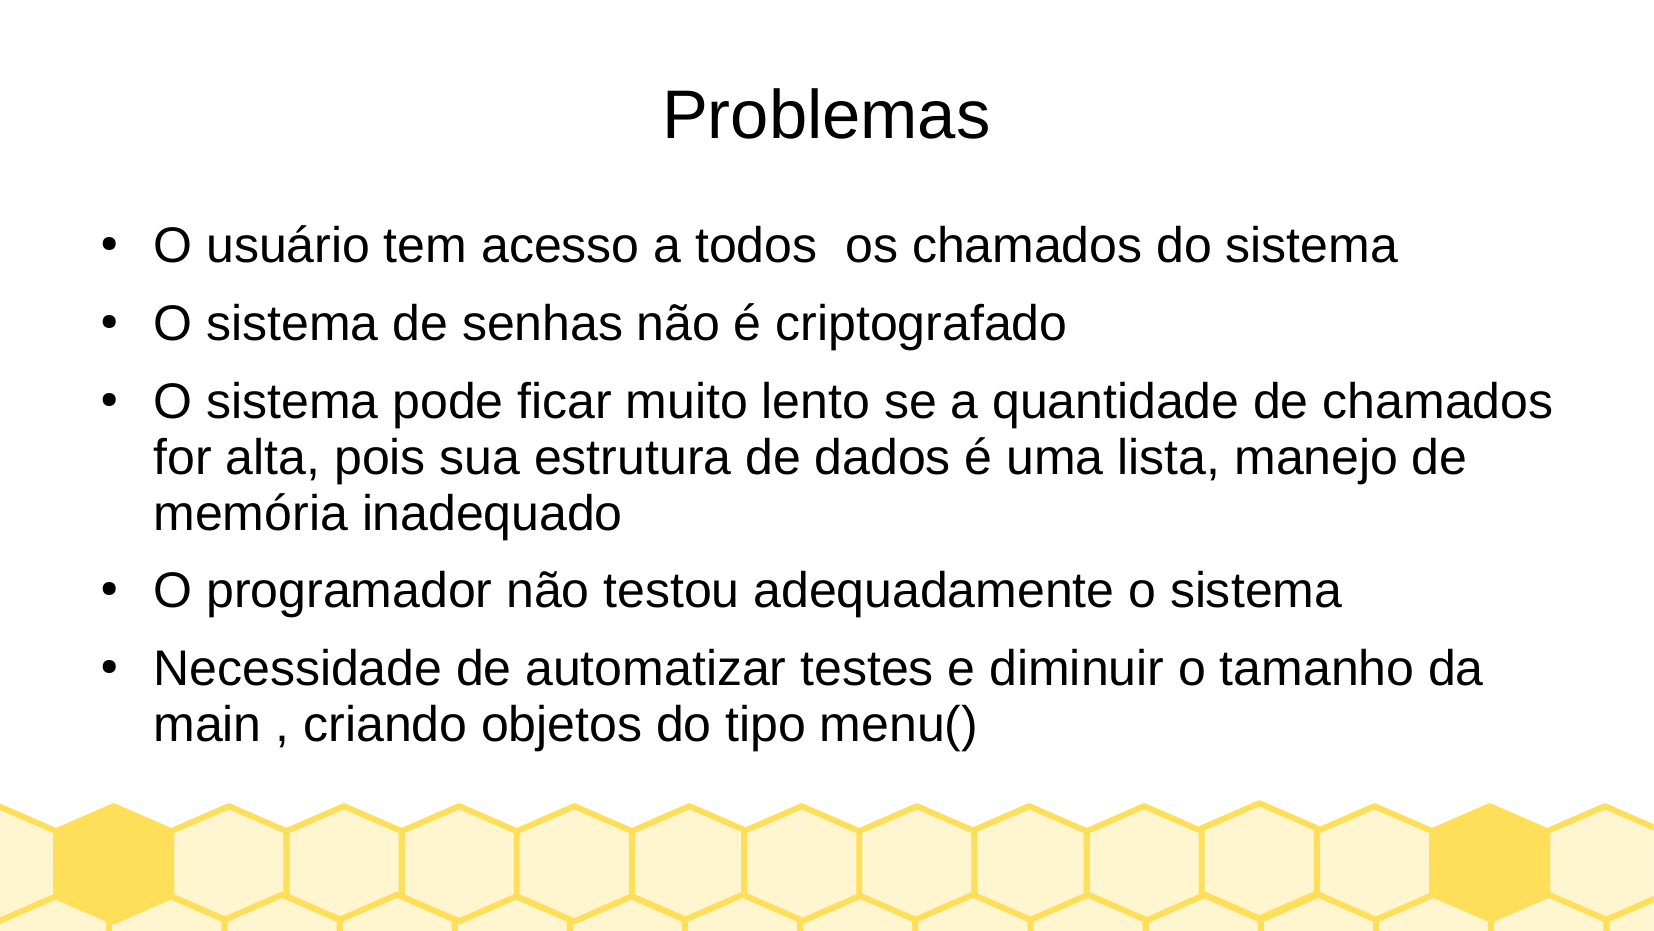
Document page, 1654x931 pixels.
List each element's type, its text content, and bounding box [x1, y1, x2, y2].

list O usuário tem acesso a todos os chamados do sistema O sistema de senhas não é criptografado O sistema pode ficar muito lento se a quantidade de chamados for alta, pois sua estrutura de dados é uma lista, manejo de memória inadequado O programador não testou adequadamente o sistema Necessidade de automatizar testes e diminuir o tamanho da main , criando objetos do tipo menu() [82, 217, 1571, 758]
title Problemas [82, 37, 1571, 193]
